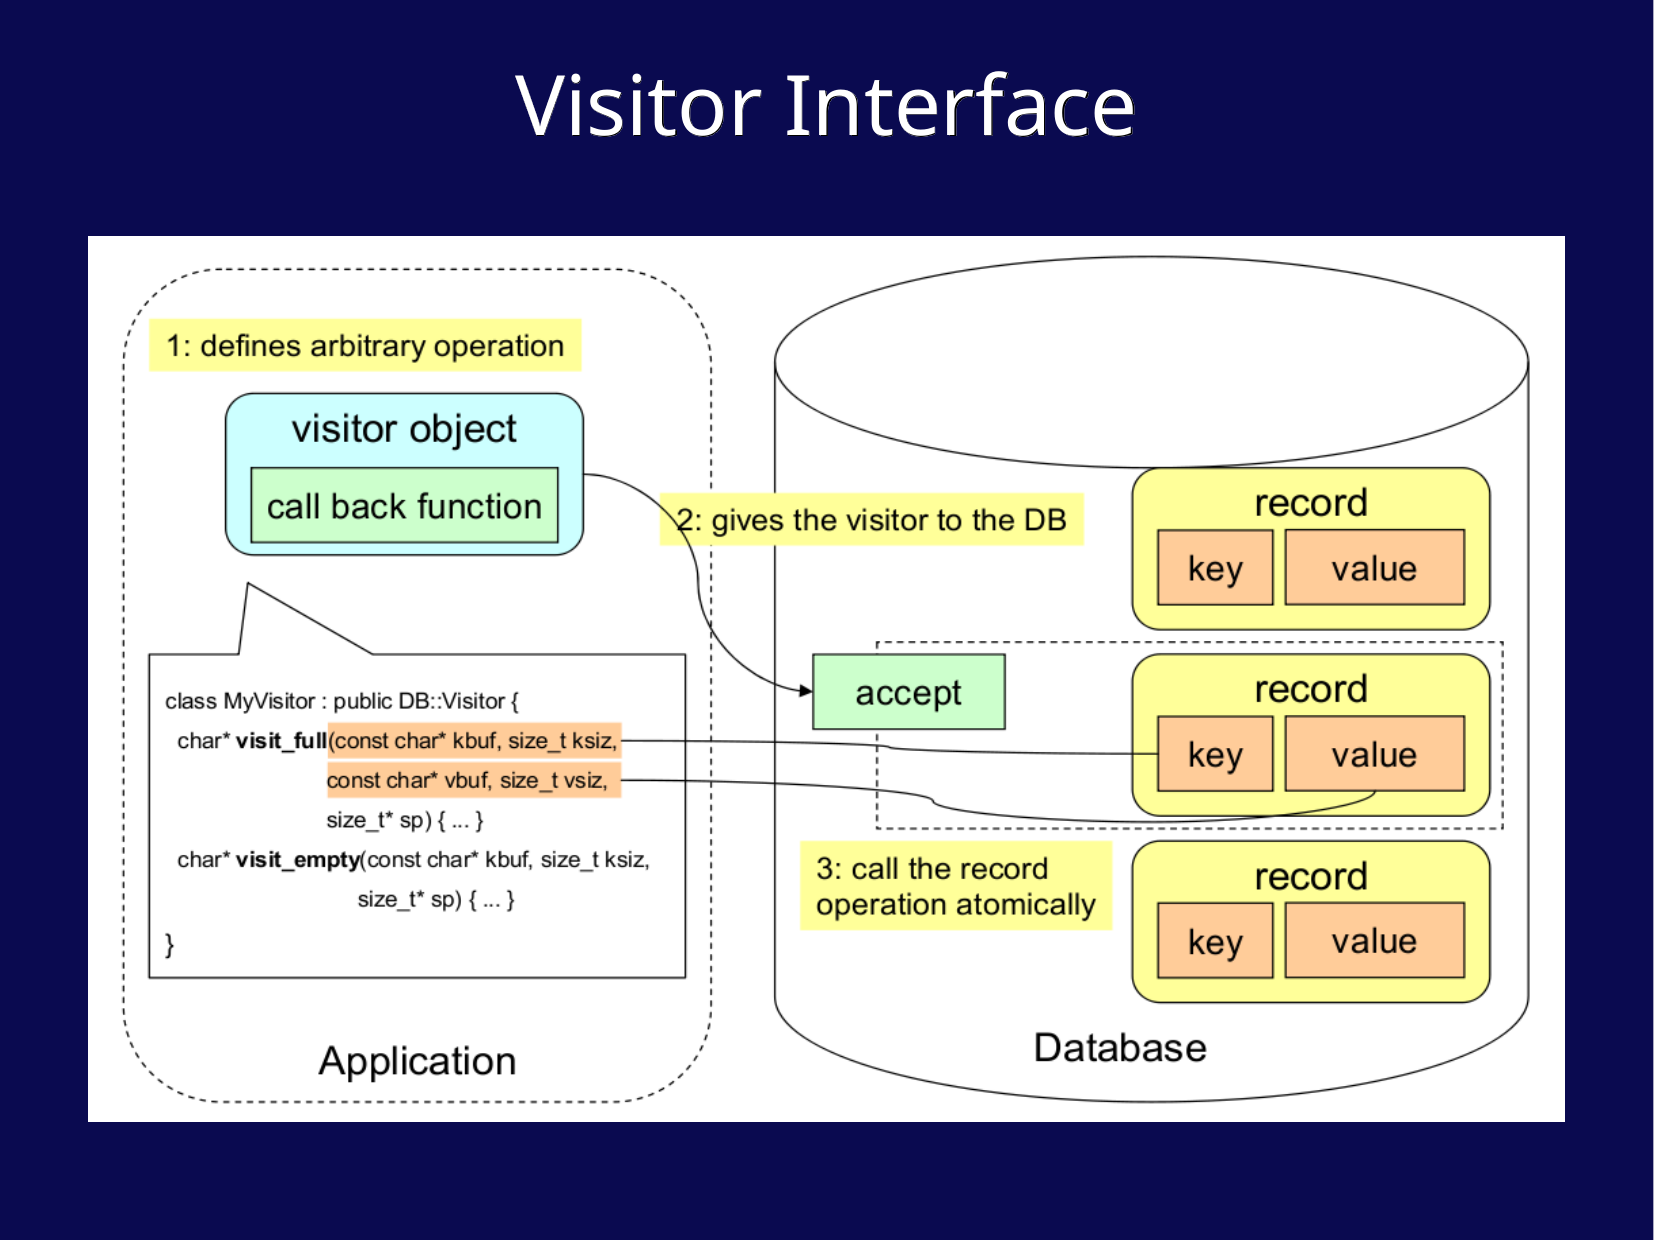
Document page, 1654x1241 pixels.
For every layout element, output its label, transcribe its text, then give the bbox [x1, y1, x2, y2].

title Visitor Interface [29, 29, 1625, 178]
picture [88, 236, 1565, 1123]
